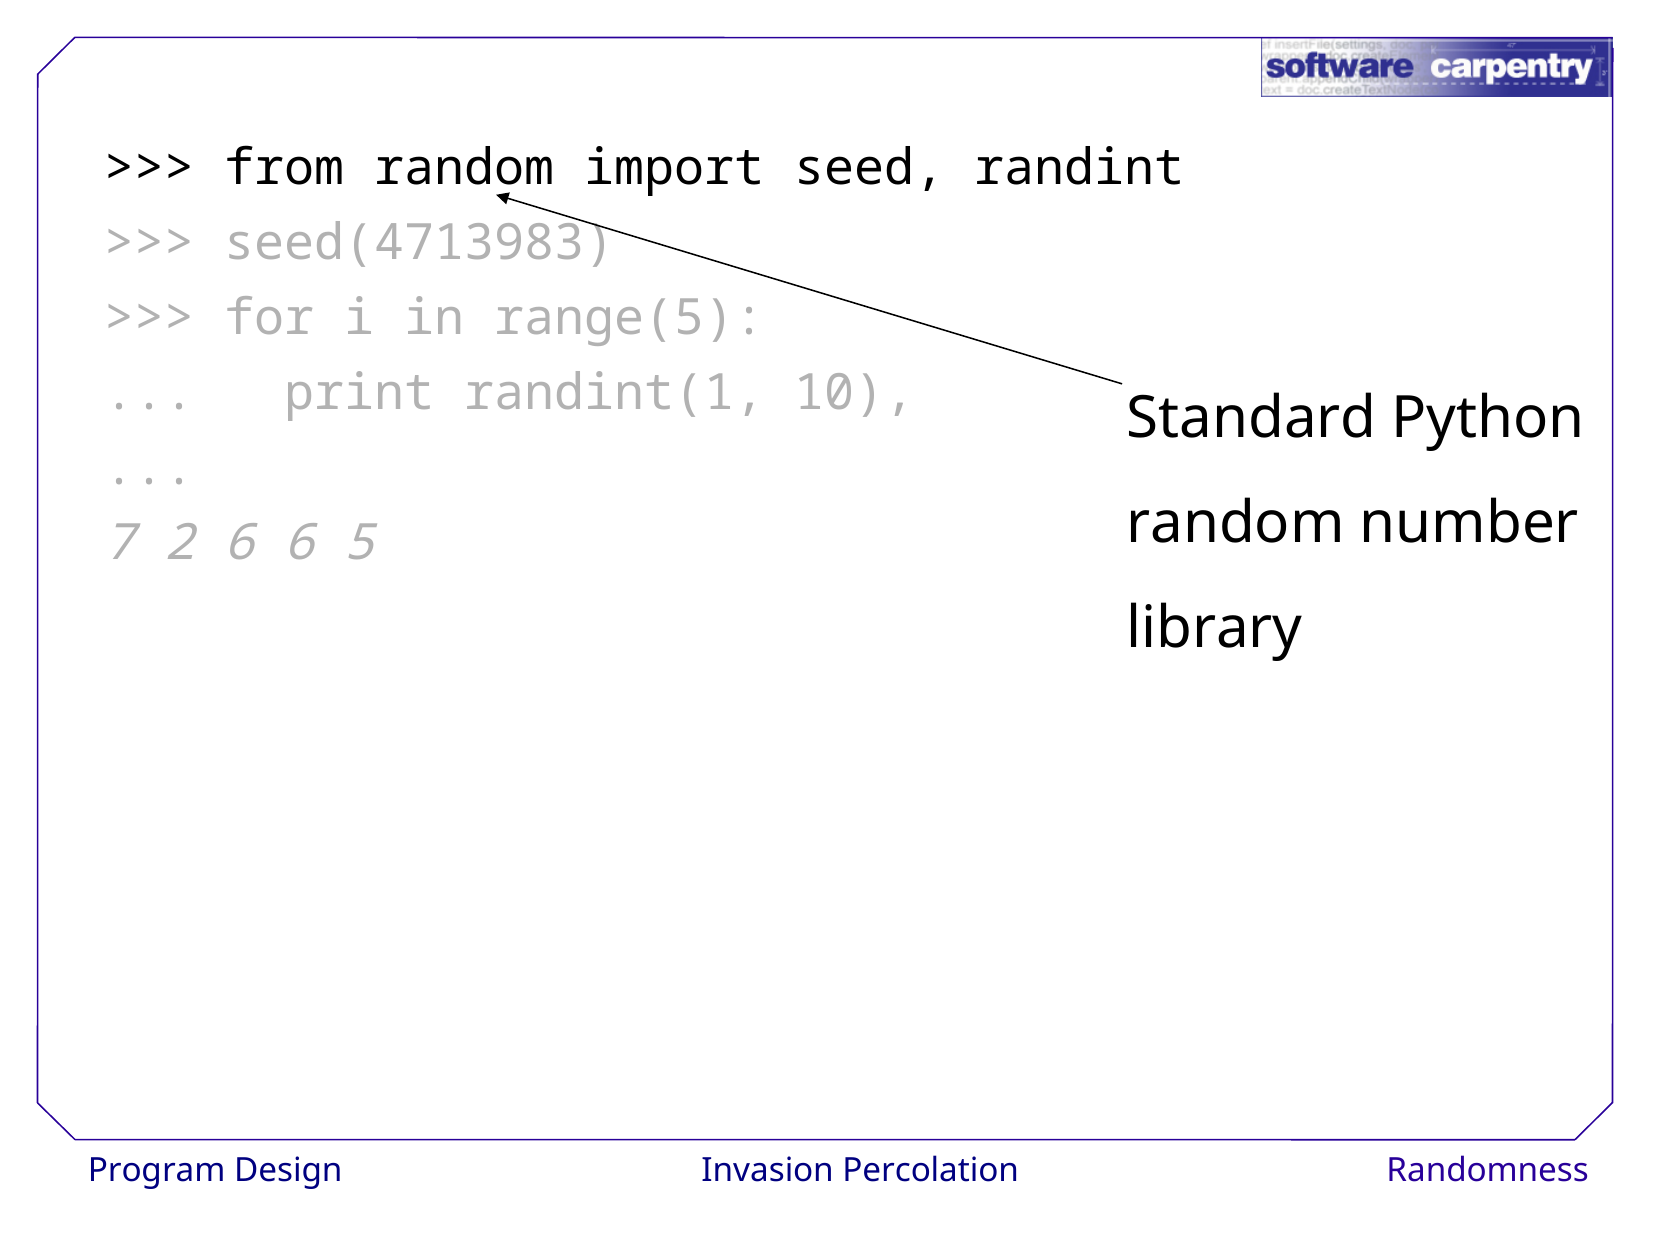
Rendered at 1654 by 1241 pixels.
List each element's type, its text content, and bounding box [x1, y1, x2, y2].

text_box >>> from random import seed, randint >>> seed(4713983) >>> for i in range(5): ... print randint(1, 10), ... 7 2 6 6 5 [89, 112, 1508, 1055]
text_box Standard Python random number library [1111, 336, 1600, 667]
picture [1261, 39, 1613, 97]
